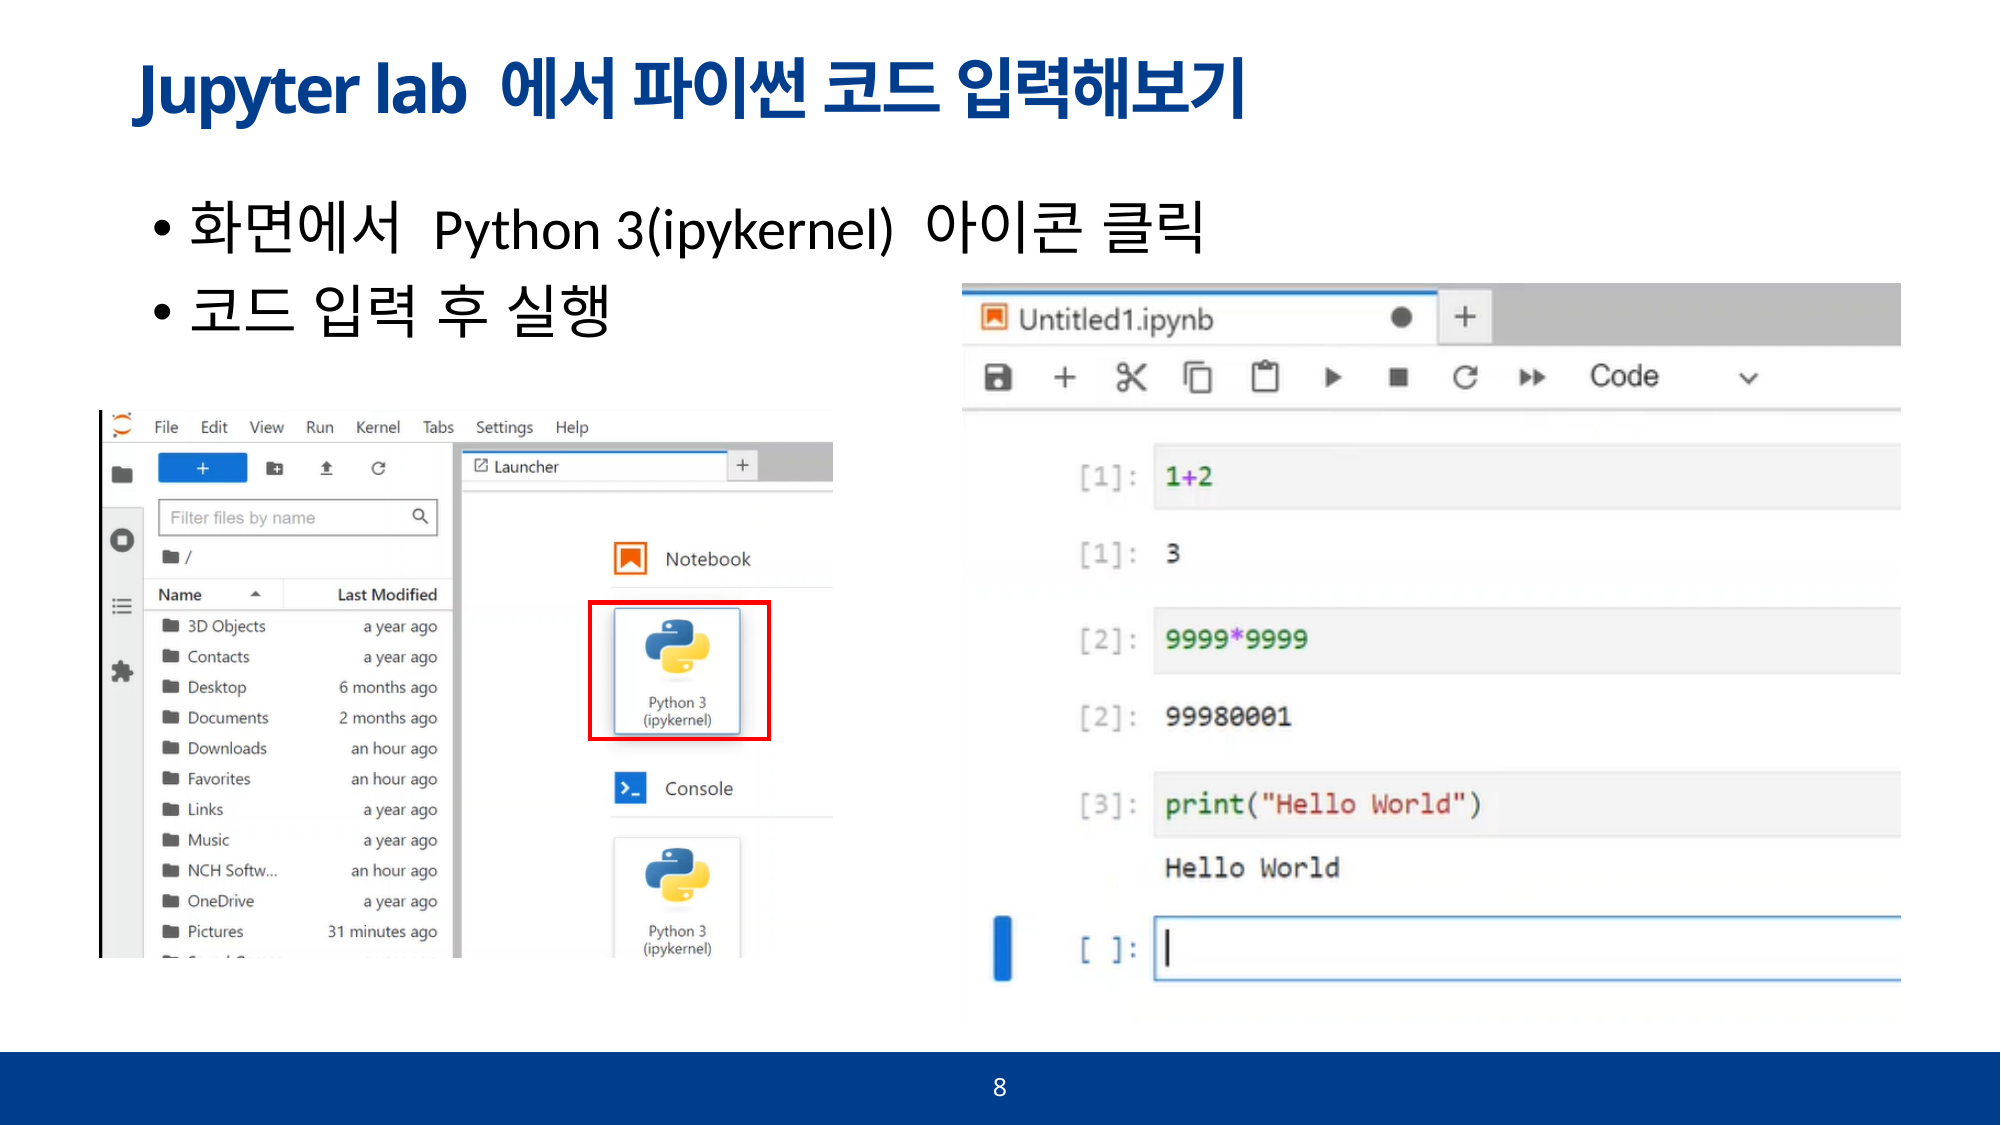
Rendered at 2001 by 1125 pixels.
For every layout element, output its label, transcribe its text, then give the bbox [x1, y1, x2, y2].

picture [962, 283, 1901, 1023]
title Jupyter lab 에서 파이썬 코드 입력해보기 [137, 55, 1863, 129]
list 화면에서 Python 3(ipykernel) 아이콘 클릭 코드 입력 후 실행 [137, 192, 1863, 1014]
picture [99, 410, 833, 958]
